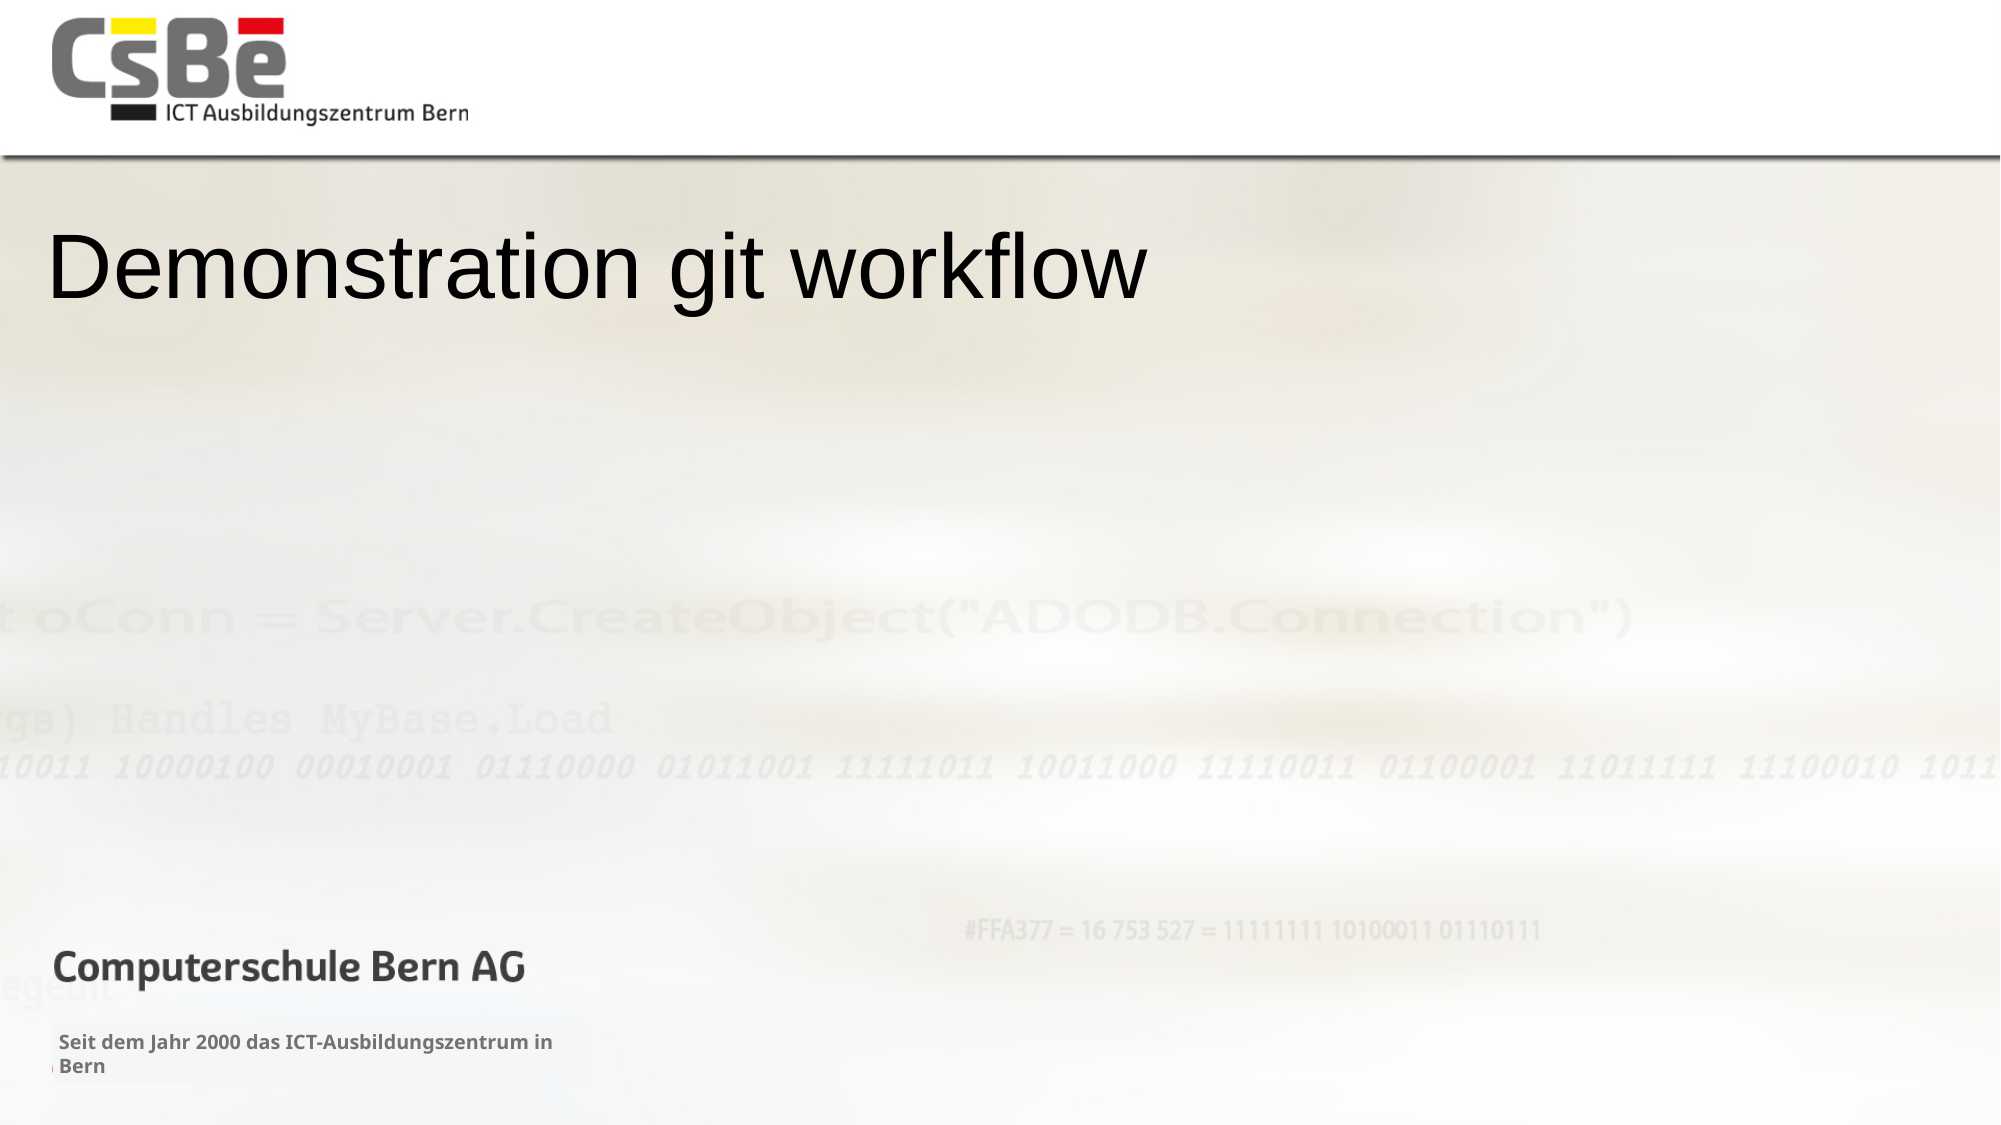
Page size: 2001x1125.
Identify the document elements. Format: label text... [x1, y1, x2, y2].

picture [0, 0, 2001, 1125]
list Demonstration git workflow [46, 206, 1920, 355]
